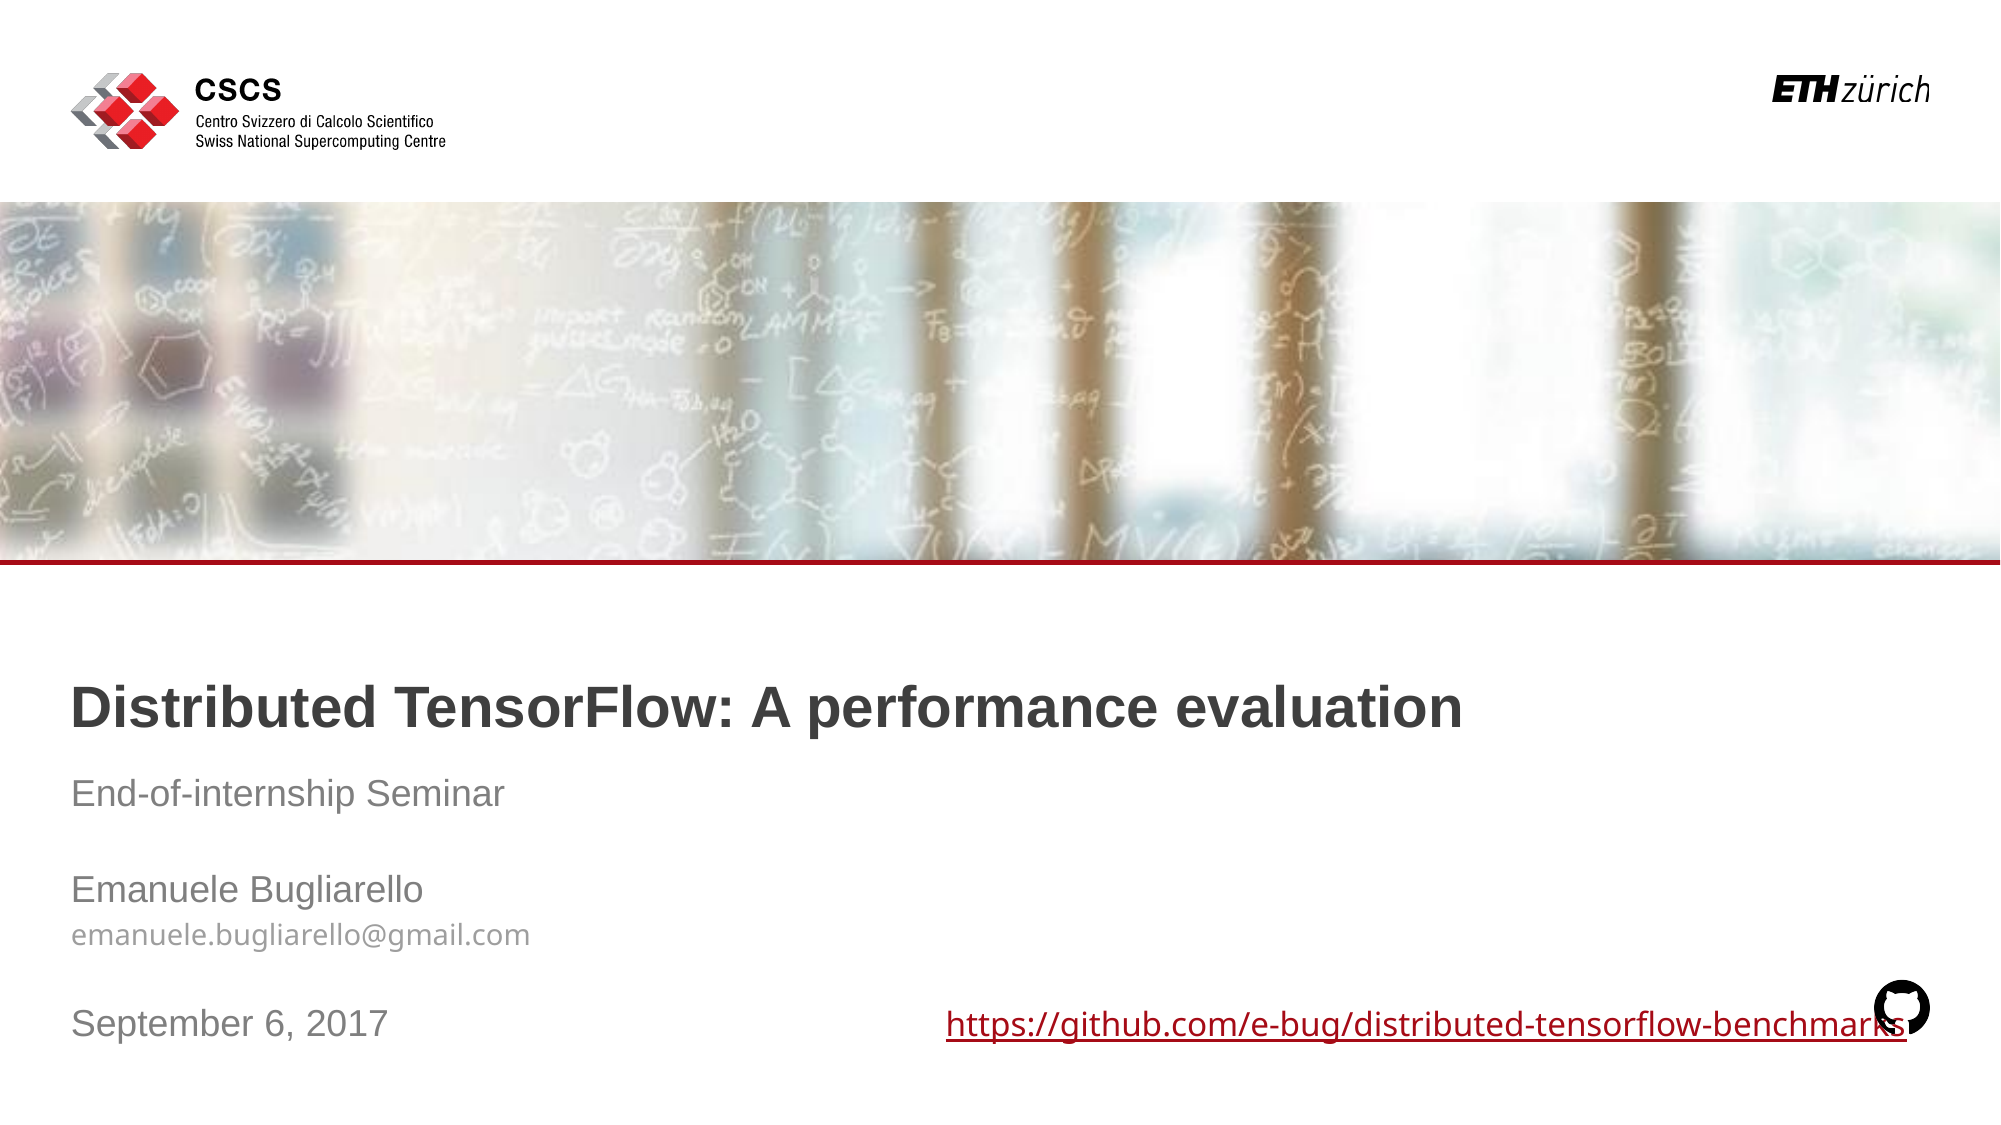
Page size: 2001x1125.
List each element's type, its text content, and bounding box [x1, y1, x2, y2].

picture [0, 202, 2000, 560]
picture [50, 52, 464, 169]
picture [1772, 75, 1929, 102]
subtitle End-of-internship Seminar Emanuele Bugliarello emanuele.bugliarello@gmail.com September 6, 2017 https://github.com/e-bug/distributed-tensorflow-benchmarks [70, 739, 1930, 1094]
picture [1874, 979, 1930, 1035]
title Distributed TensorFlow: A performance evaluation [70, 562, 1930, 739]
